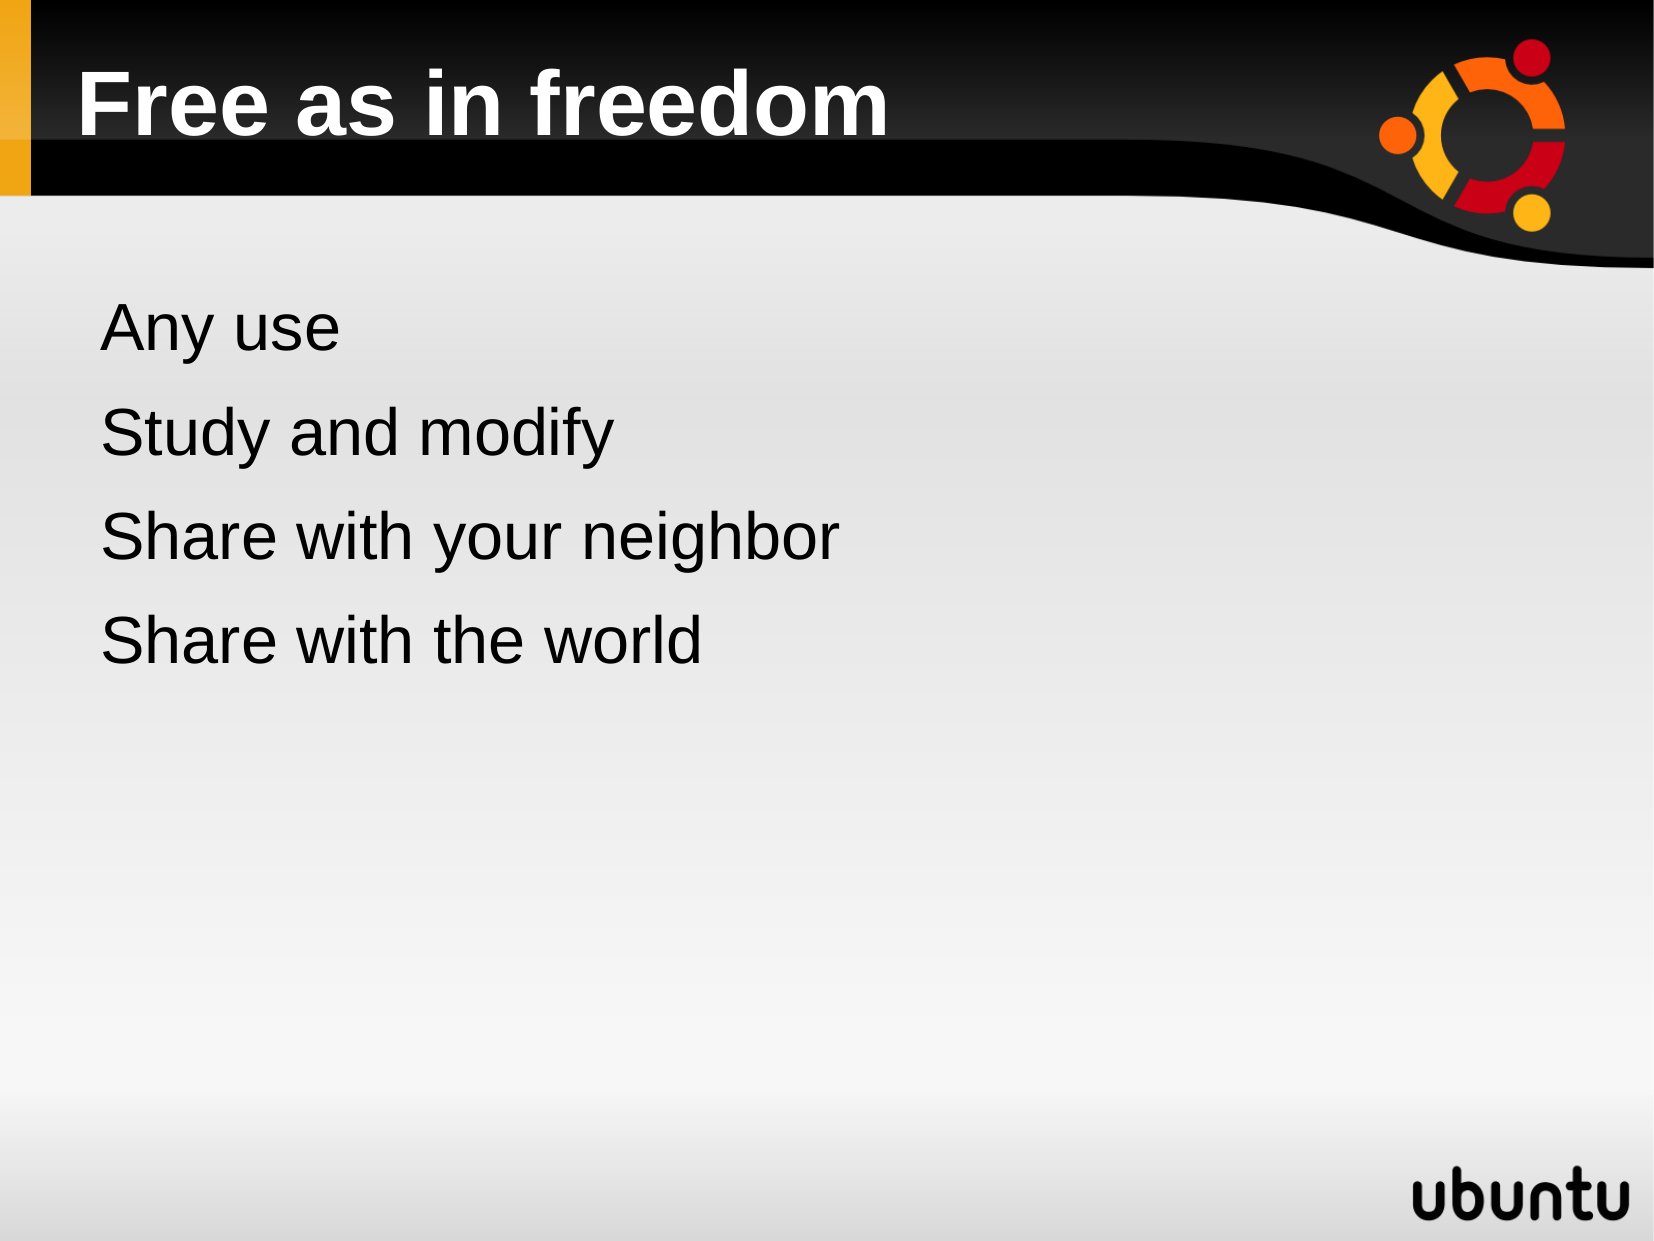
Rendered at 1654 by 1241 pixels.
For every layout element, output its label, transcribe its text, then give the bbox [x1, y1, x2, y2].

title Free as in freedom [76, 0, 1565, 208]
list Any use Study and modify Share with your neighbor Share with the world [82, 290, 1571, 1109]
picture [0, 0, 1654, 1241]
